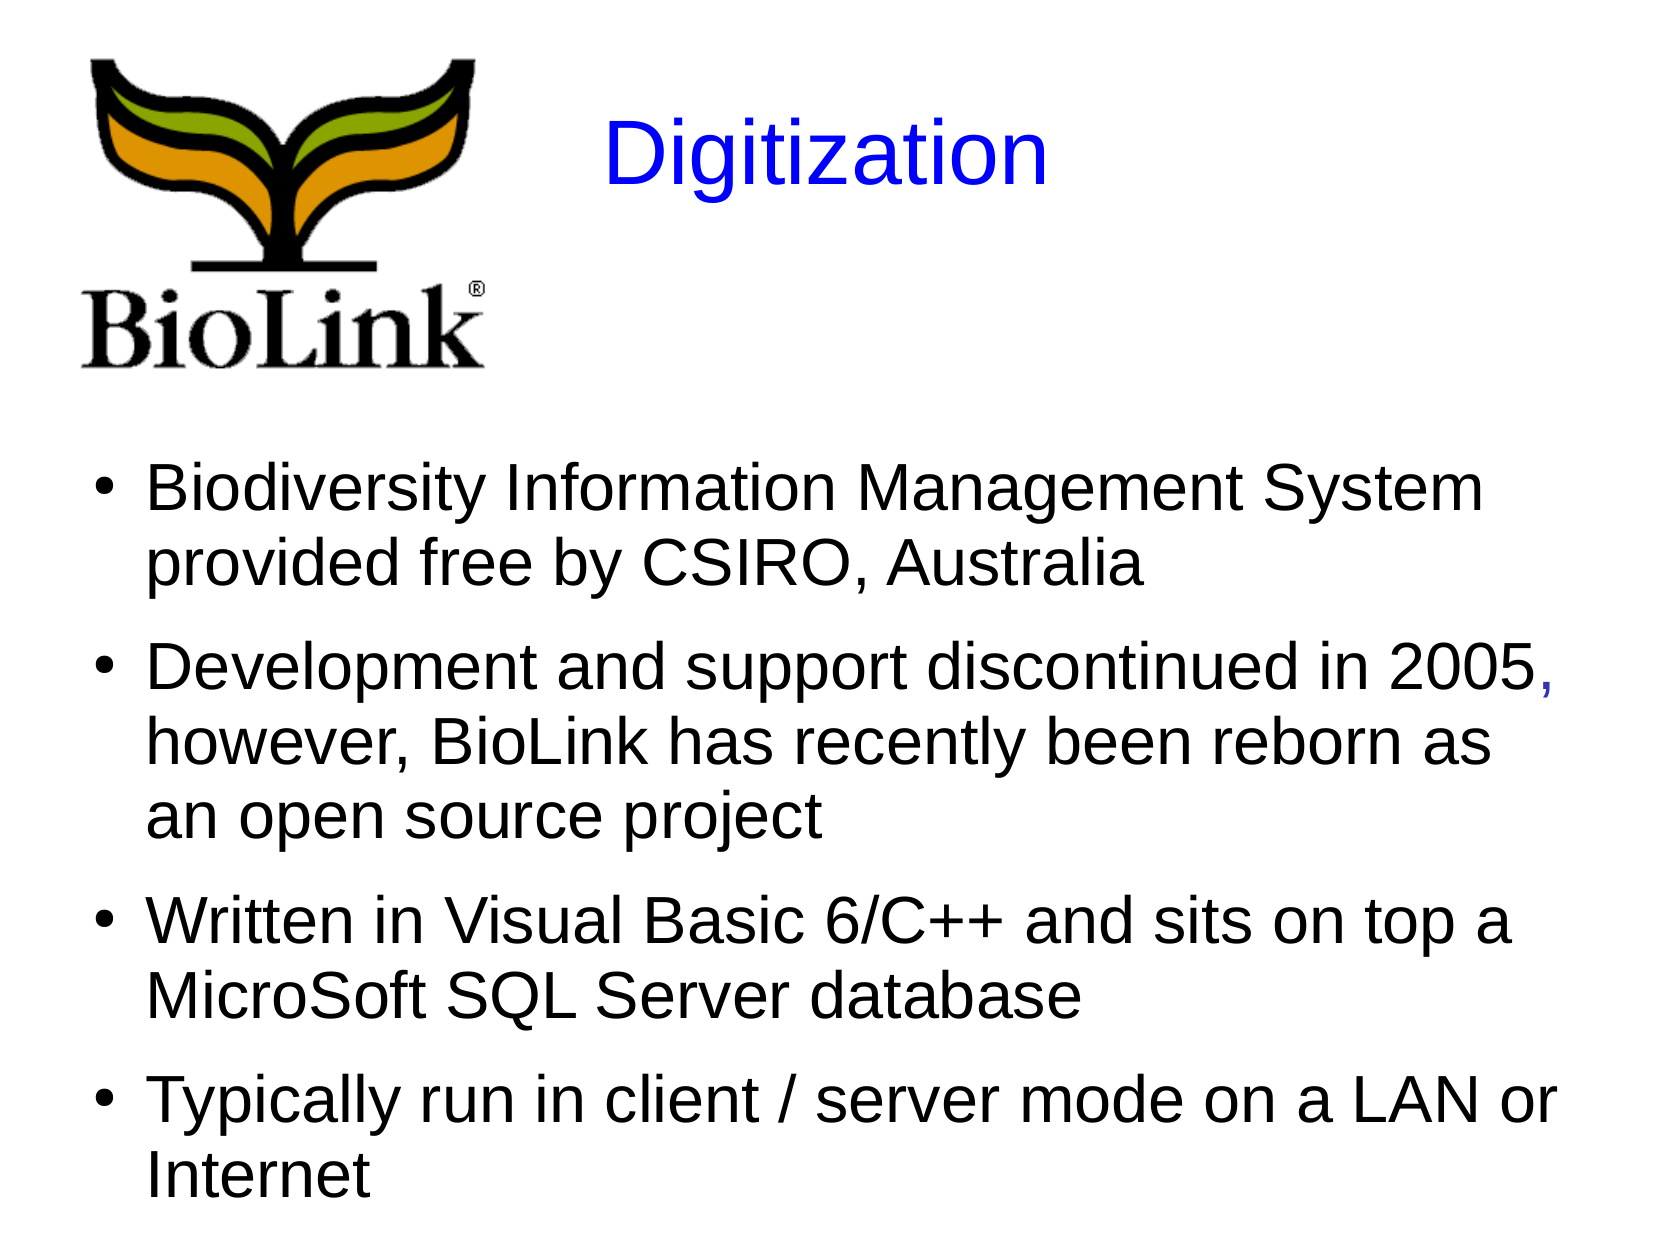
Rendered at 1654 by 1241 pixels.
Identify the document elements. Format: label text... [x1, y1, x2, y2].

title Digitization [535, 49, 1571, 257]
list Biodiversity Information Management System provided free by CSIRO, Australia Development and support discontinued in 2005, however, BioLink has recently been reborn as an open source project Written in Visual Basic 6/C++ and sits on top a MicroSoft SQL Server database Typically run in client / server mode on a LAN or Internet [75, 450, 1564, 1212]
picture [0, 37, 535, 404]
